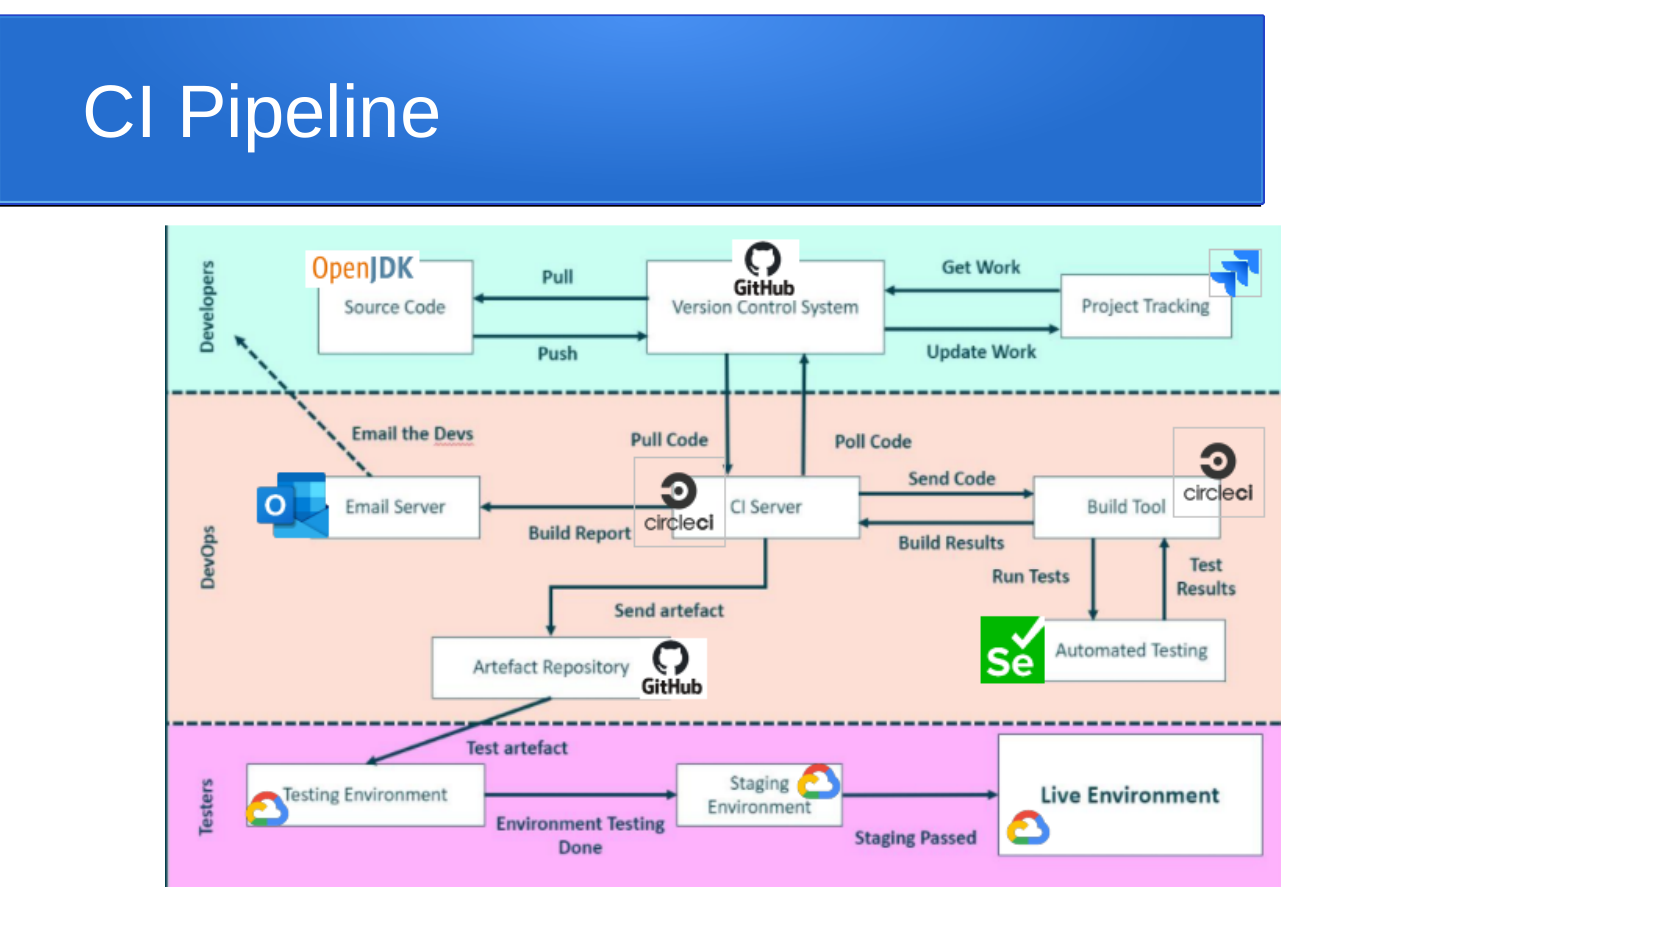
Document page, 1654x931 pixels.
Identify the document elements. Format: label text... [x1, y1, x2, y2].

picture [165, 224, 1281, 887]
title CI Pipeline [82, 35, 1235, 189]
